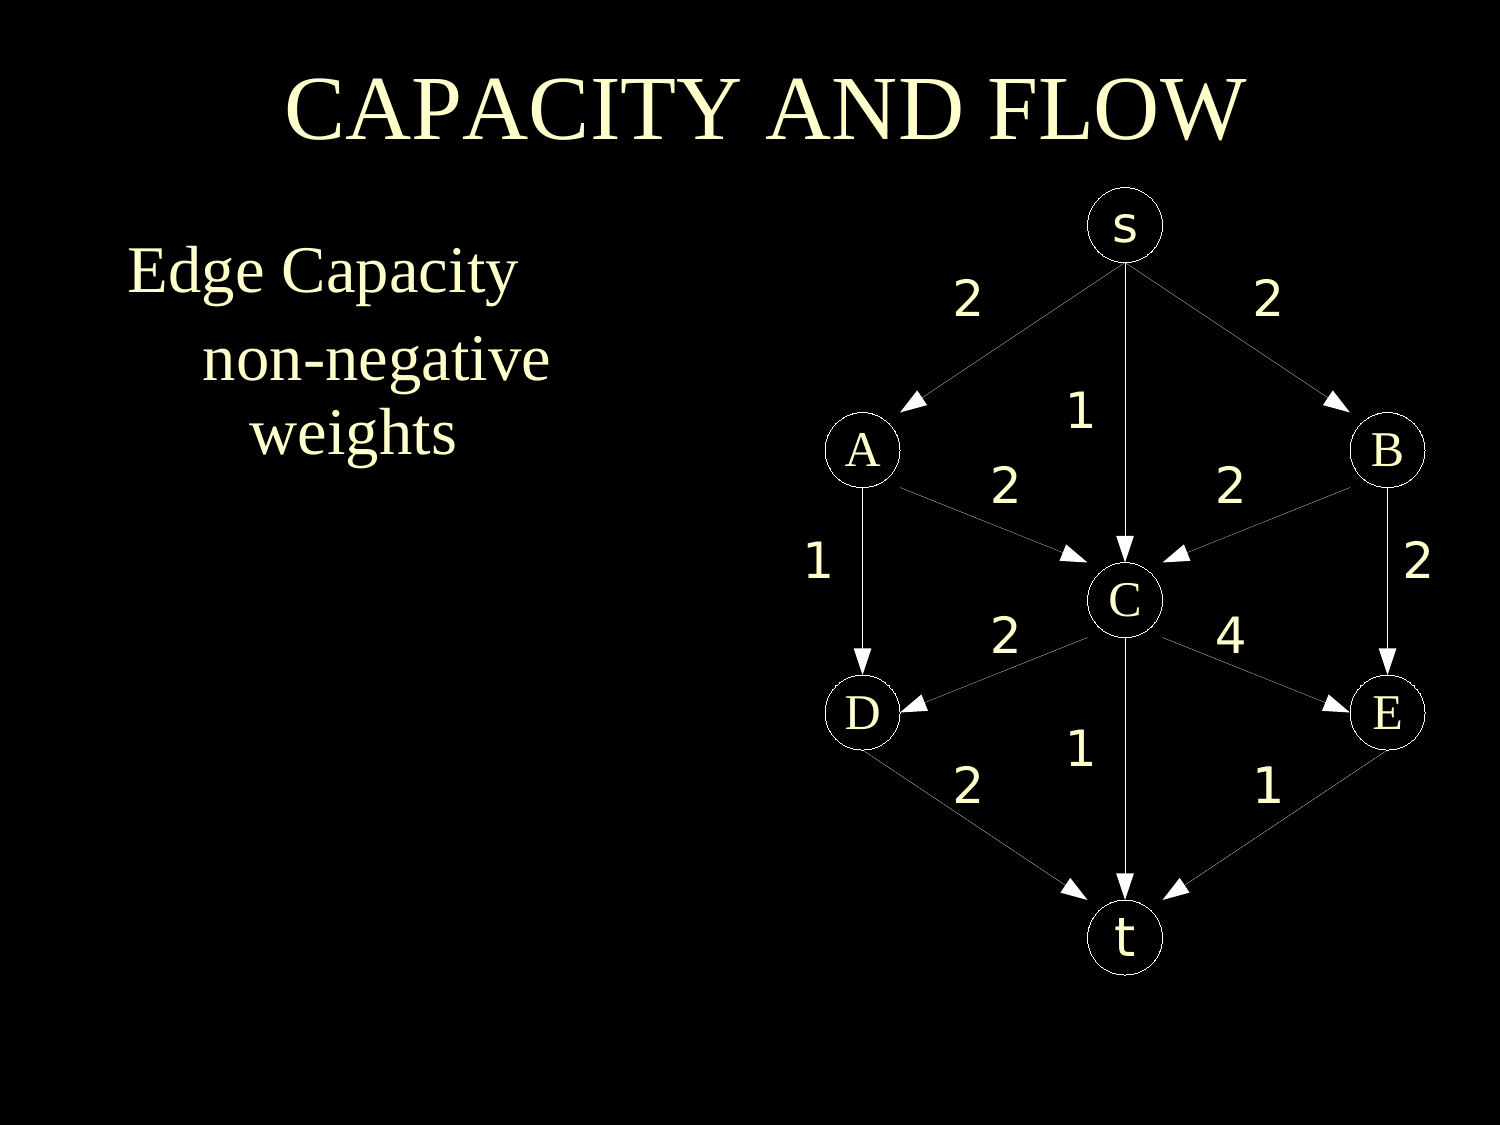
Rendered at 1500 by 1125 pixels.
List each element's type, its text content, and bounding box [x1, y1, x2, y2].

title CAPACITY AND FLOW [37, 50, 1496, 167]
text_box 4 [1200, 600, 1276, 676]
text_box 1 [1237, 750, 1313, 826]
text_box 2 [1237, 262, 1313, 338]
text_box 2 [1200, 450, 1276, 526]
text_box 1 [1050, 375, 1126, 451]
text_box A [825, 412, 901, 488]
text_box C [1087, 562, 1163, 638]
text_box 1 [1050, 712, 1126, 788]
text_box 2 [937, 262, 1013, 338]
text_box t [1087, 900, 1163, 976]
list Edge Capacity non-negative weights [112, 224, 788, 1083]
text_box s [1087, 187, 1163, 263]
text_box D [825, 675, 901, 751]
text_box E [1350, 675, 1426, 751]
text_box 1 [787, 525, 863, 601]
text_box B [1350, 412, 1426, 488]
text_box 2 [975, 600, 1051, 676]
text_box 2 [937, 750, 1013, 826]
text_box 2 [975, 450, 1051, 526]
text_box 2 [1387, 525, 1463, 601]
